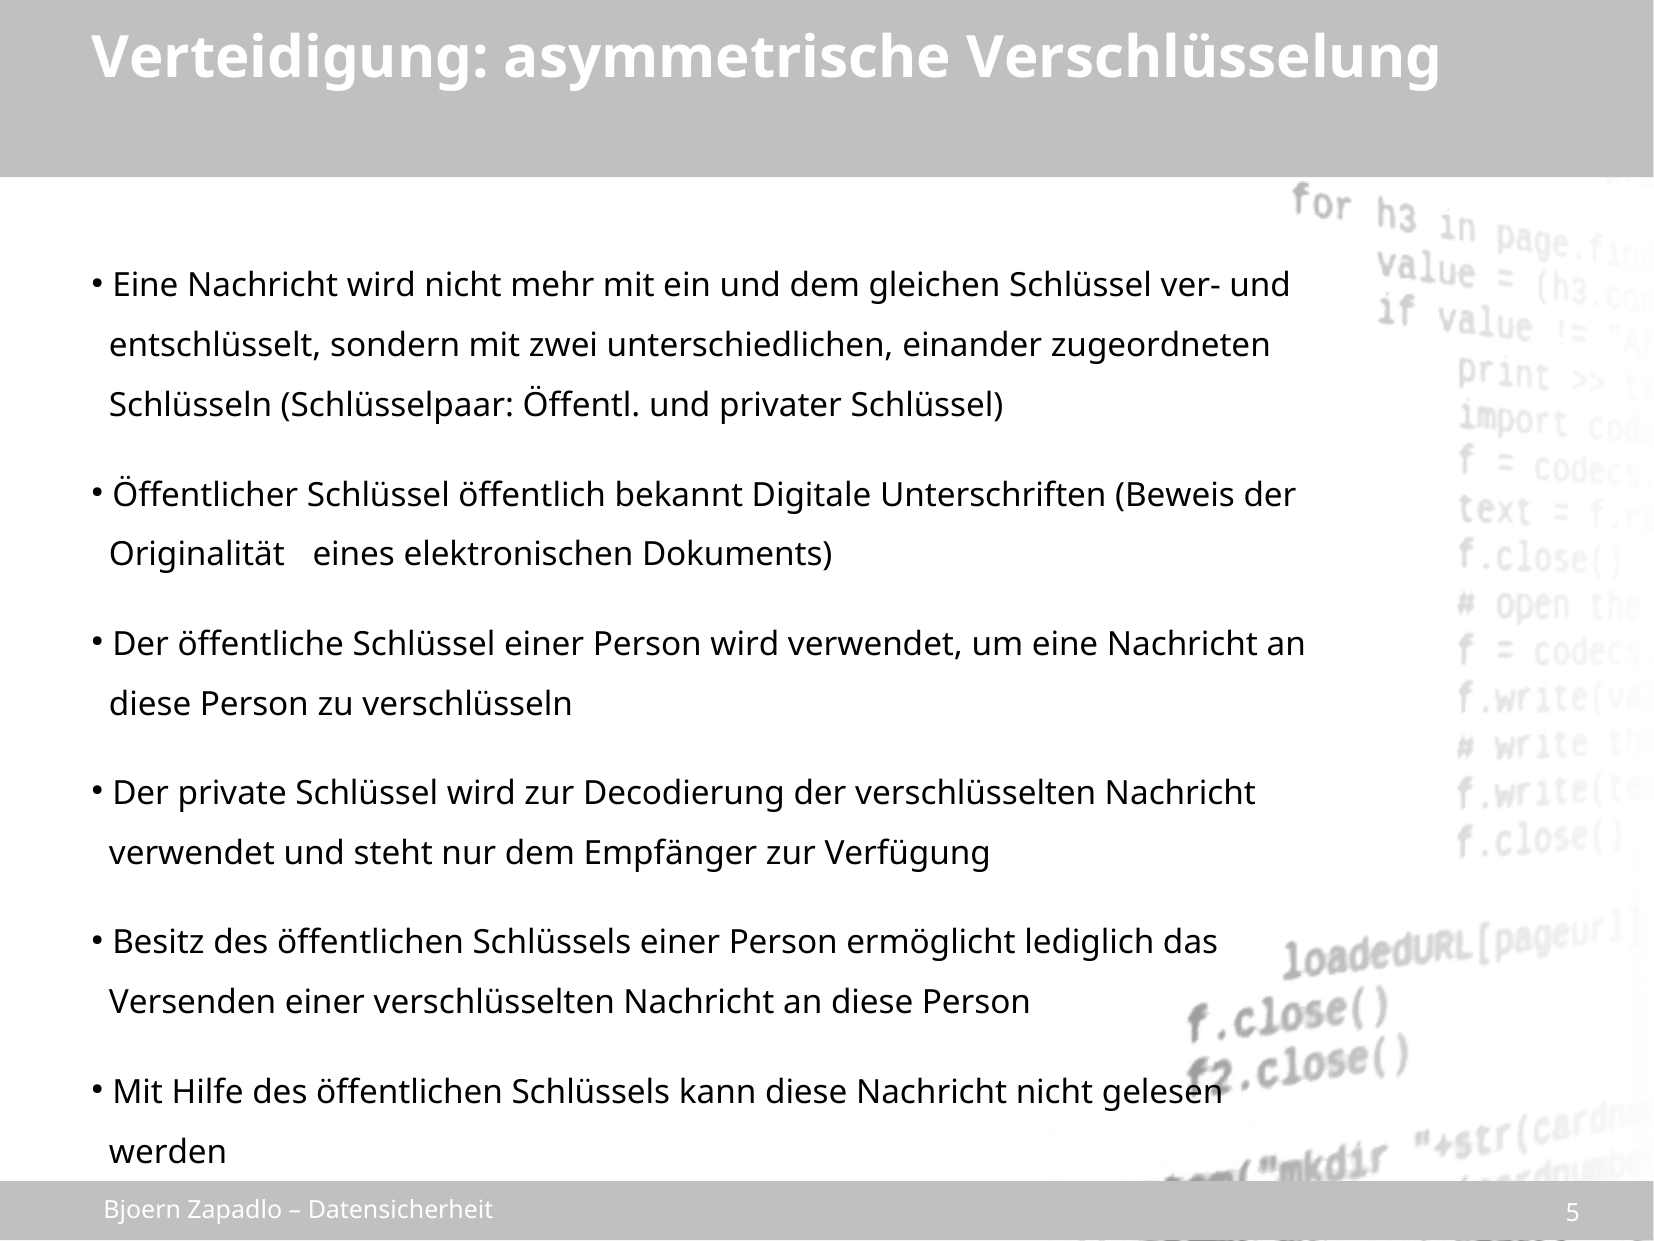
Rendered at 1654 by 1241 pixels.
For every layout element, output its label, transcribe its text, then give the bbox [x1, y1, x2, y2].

text_box Eine Nachricht wird nicht mehr mit ein und dem gleichen Schlüssel ver- und entschlüsselt, sondern mit zwei unterschiedlichen, einander zugeordneten Schlüsseln (Schlüsselpaar: Öffentl. und privater Schlüssel) Öffentlicher Schlüssel öffentlich bekannt Digitale Unterschriften (Beweis der Originalität eines elektronischen Dokuments) Der öffentliche Schlüssel einer Person wird verwendet, um eine Nachricht an diese Person zu verschlüsseln Der private Schlüssel wird zur Decodierung der verschlüsselten Nachricht verwendet und steht nur dem Empfänger zur Verfügung Besitz des öffentlichen Schlüssels einer Person ermöglicht lediglich das Versenden einer verschlüsselten Nachricht an diese Person Mit Hilfe des öffentlichen Schlüssels kann diese Nachricht nicht gelesen werden [76, 236, 1432, 1178]
text_box Verteidigung: asymmetrische Verschlüsselung [76, 17, 1634, 98]
picture [0, 178, 1654, 1181]
